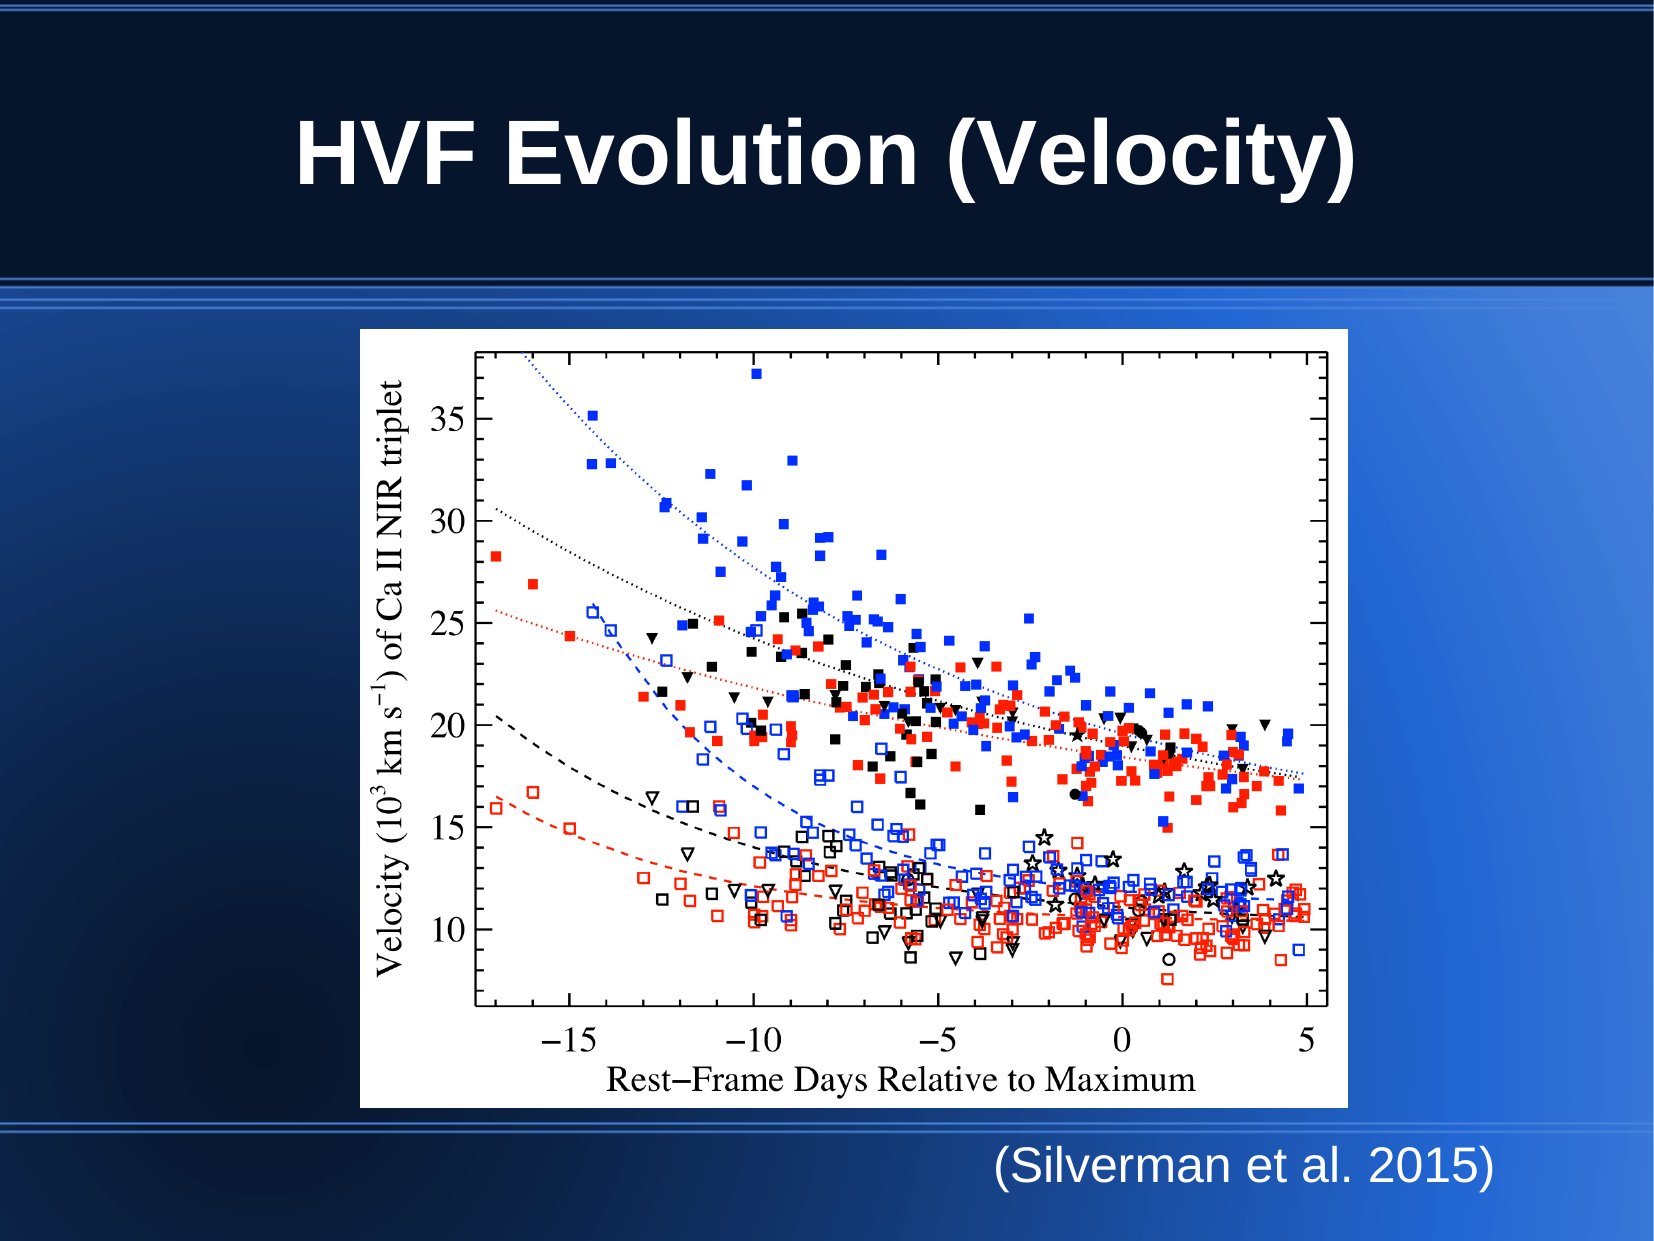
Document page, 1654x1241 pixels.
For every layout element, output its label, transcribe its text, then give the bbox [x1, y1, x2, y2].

title HVF Evolution (Velocity) [82, 49, 1571, 257]
text_box (Silverman et al. 2015) [993, 1137, 1624, 1194]
picture [0, 0, 1654, 1241]
